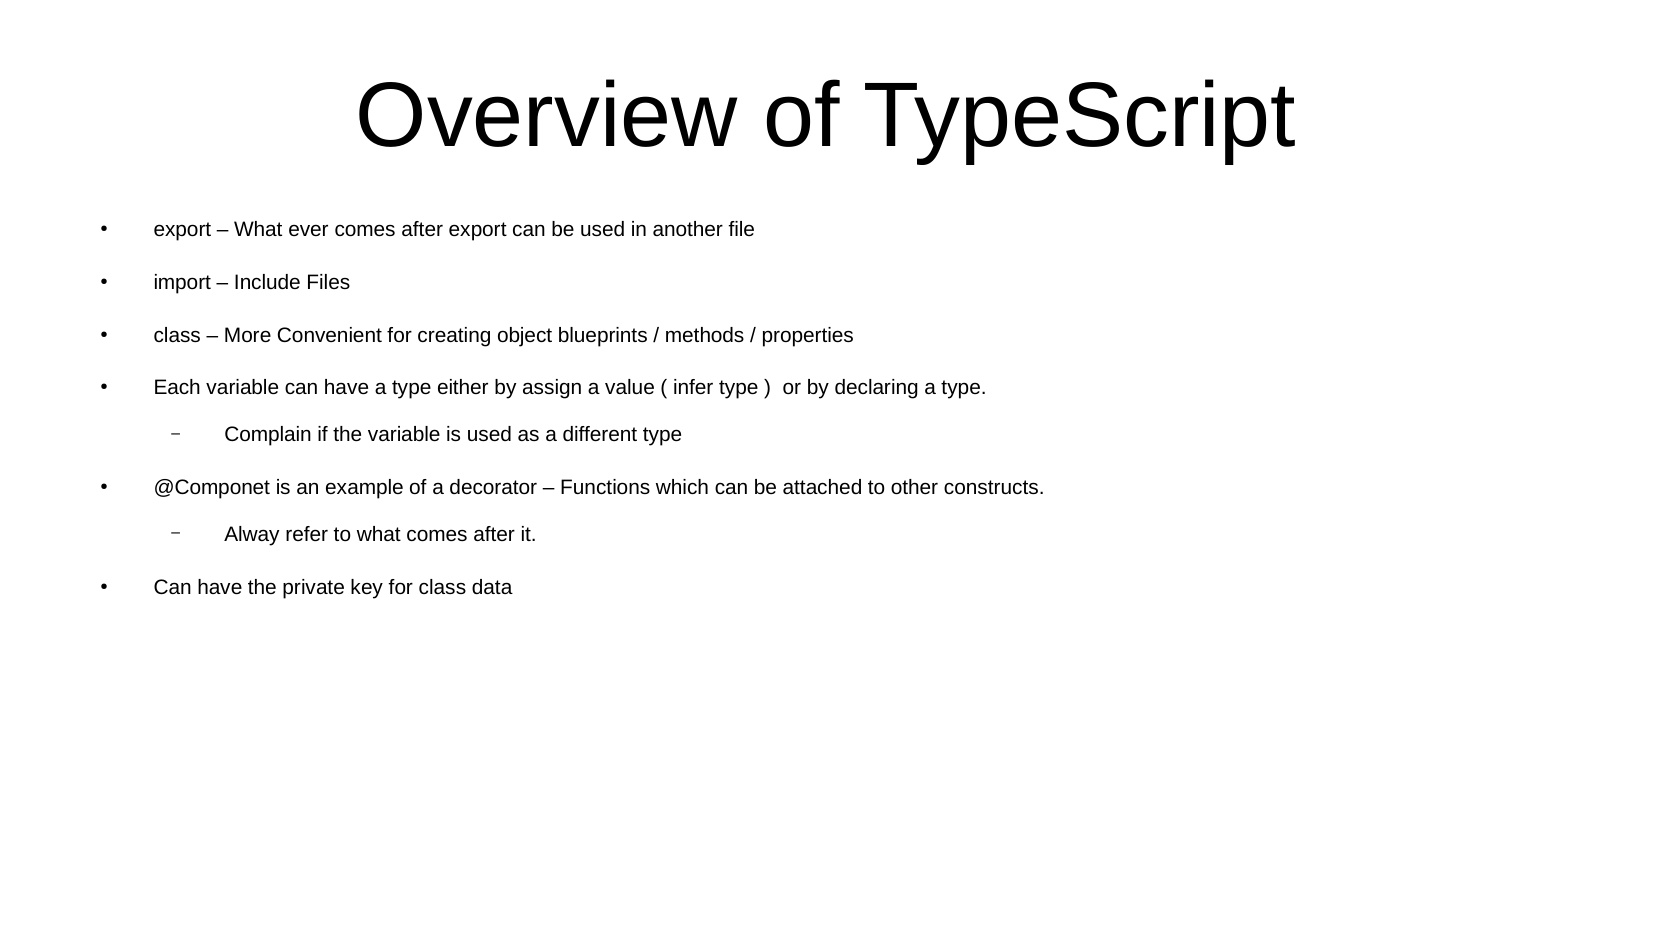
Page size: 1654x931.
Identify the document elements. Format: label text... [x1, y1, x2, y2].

title Overview of TypeScript [82, 37, 1571, 193]
list export – What ever comes after export can be used in another file import – Include Files class – More Convenient for creating object blueprints / methods / properties Each variable can have a type either by assign a value ( infer type ) or by declaring a type. Complain if the variable is used as a different type @Componet is an example of a decorator – Functions which can be attached to other constructs. Alway refer to what comes after it. Can have the private key for class data [82, 217, 1516, 826]
